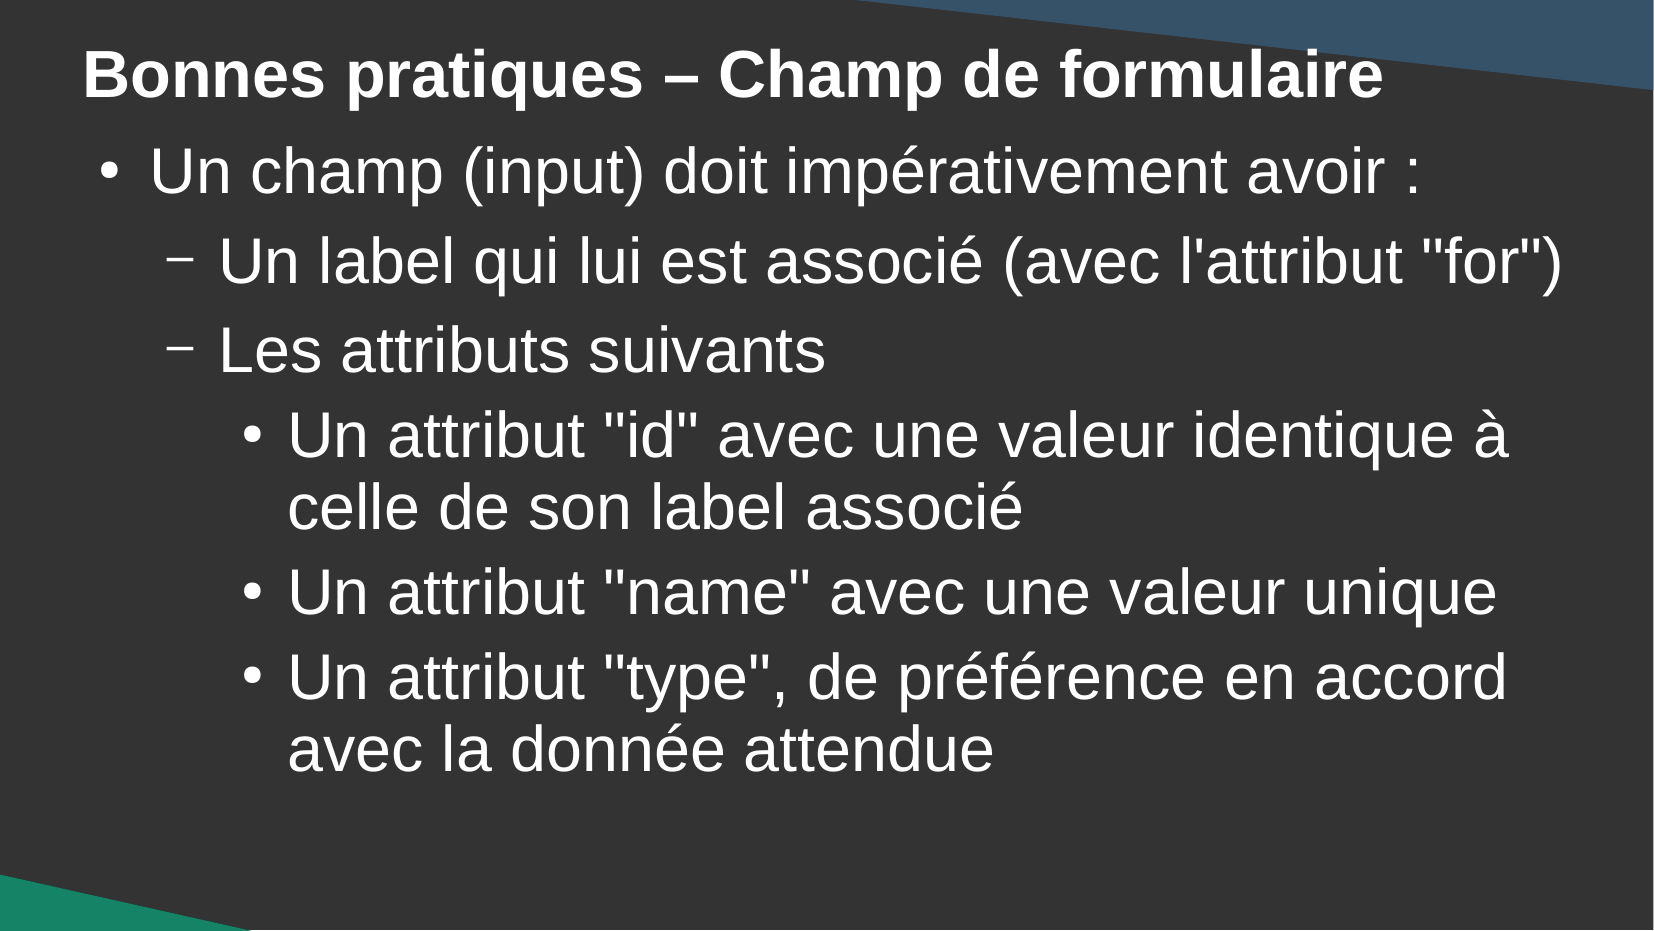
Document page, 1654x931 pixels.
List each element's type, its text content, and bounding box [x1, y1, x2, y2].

list Un champ (input) doit impérativement avoir : Un label qui lui est associé (avec l'attribut "for") Les attributs suivants Un attribut "id" avec une valeur identique à celle de son label associé Un attribut "name" avec une valeur unique Un attribut "type", de préférence en accord avec la donnée attendue [80, 135, 1605, 798]
text_box [855, 0, 1654, 91]
text_box [0, 874, 253, 931]
title Bonnes pratiques – Champ de formulaire [82, 37, 1571, 122]
